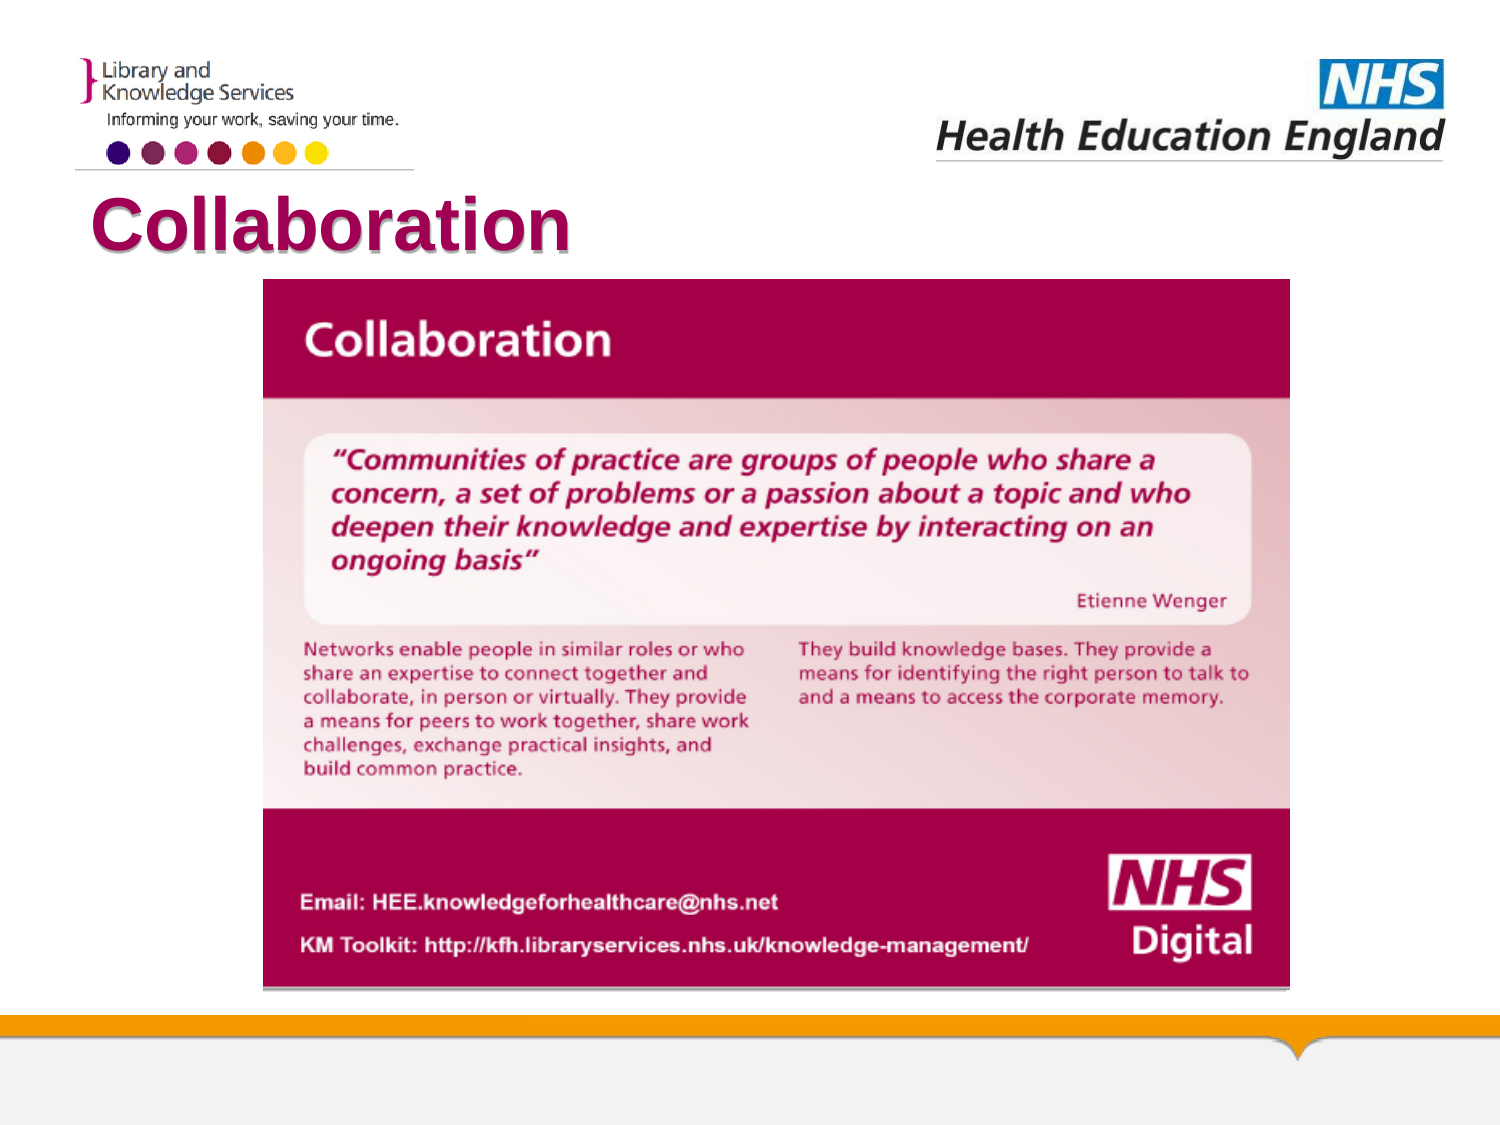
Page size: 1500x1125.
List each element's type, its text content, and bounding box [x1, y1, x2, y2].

title Collaboration [75, 168, 1351, 280]
picture [263, 279, 1290, 991]
picture [75, 54, 416, 169]
